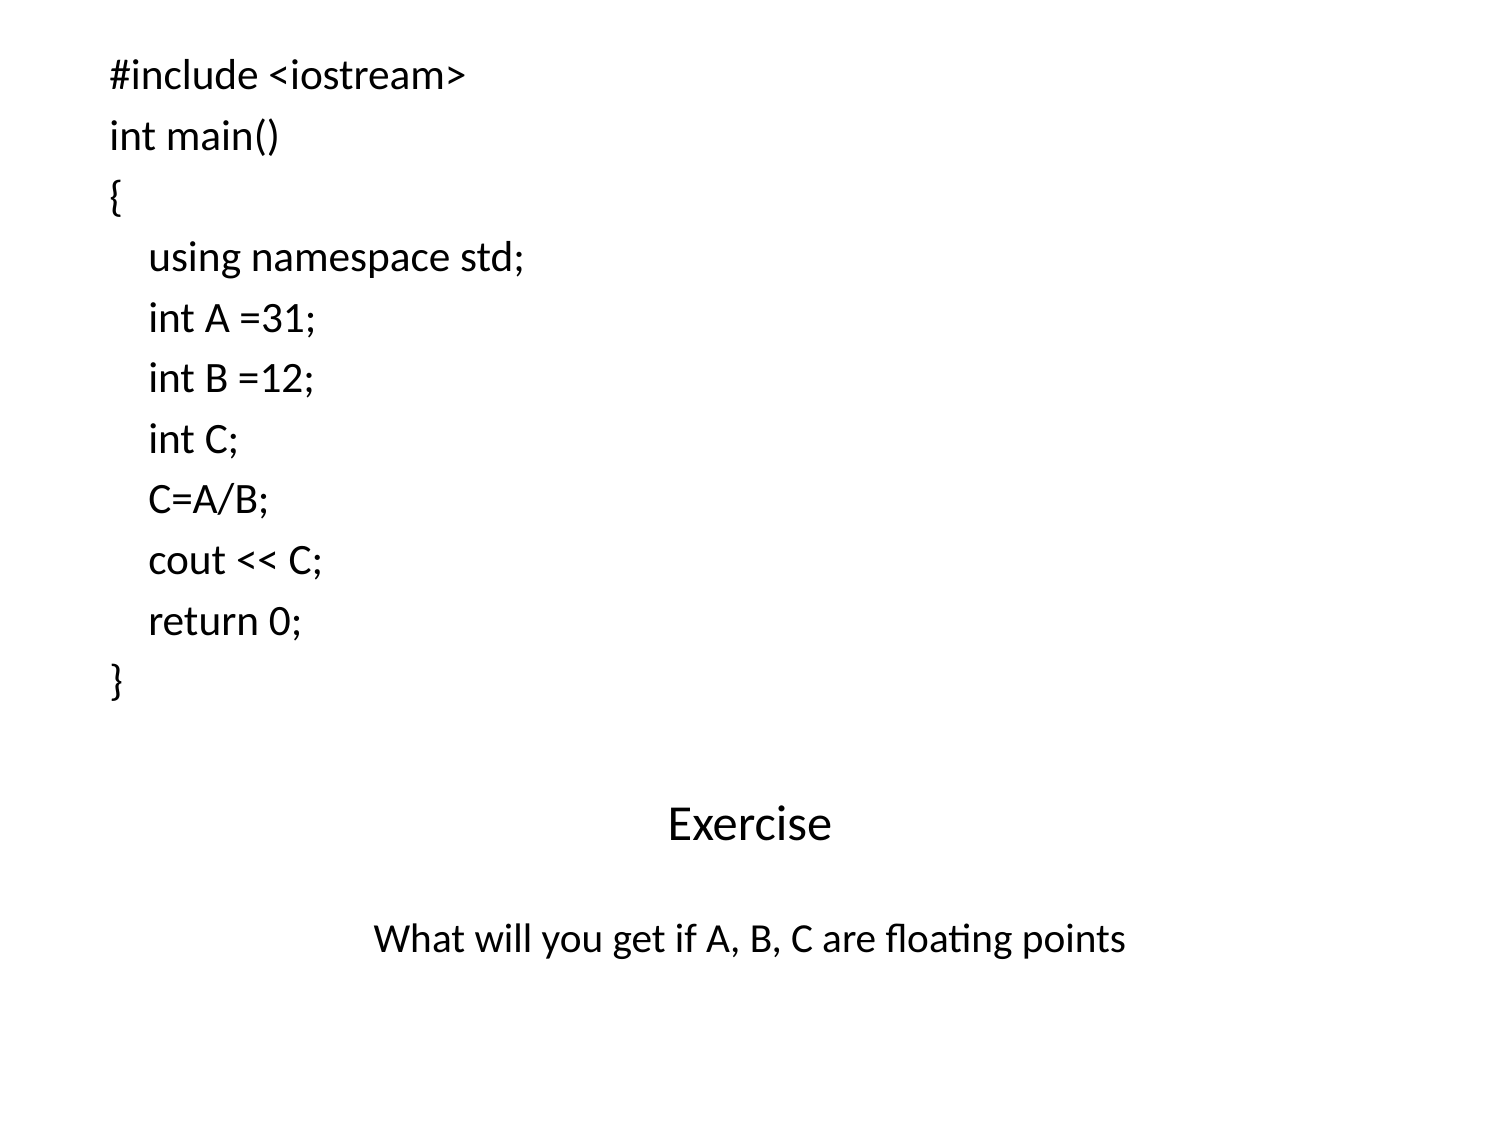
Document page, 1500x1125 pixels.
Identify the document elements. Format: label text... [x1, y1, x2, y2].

list #include <iostream> int main() { using namespace std; int A =31; int B =12; int C; C=A/B; cout << C; return 0; } [94, 39, 1445, 782]
title Exercise What will you get if A, B, C are floating points [75, 781, 1425, 969]
